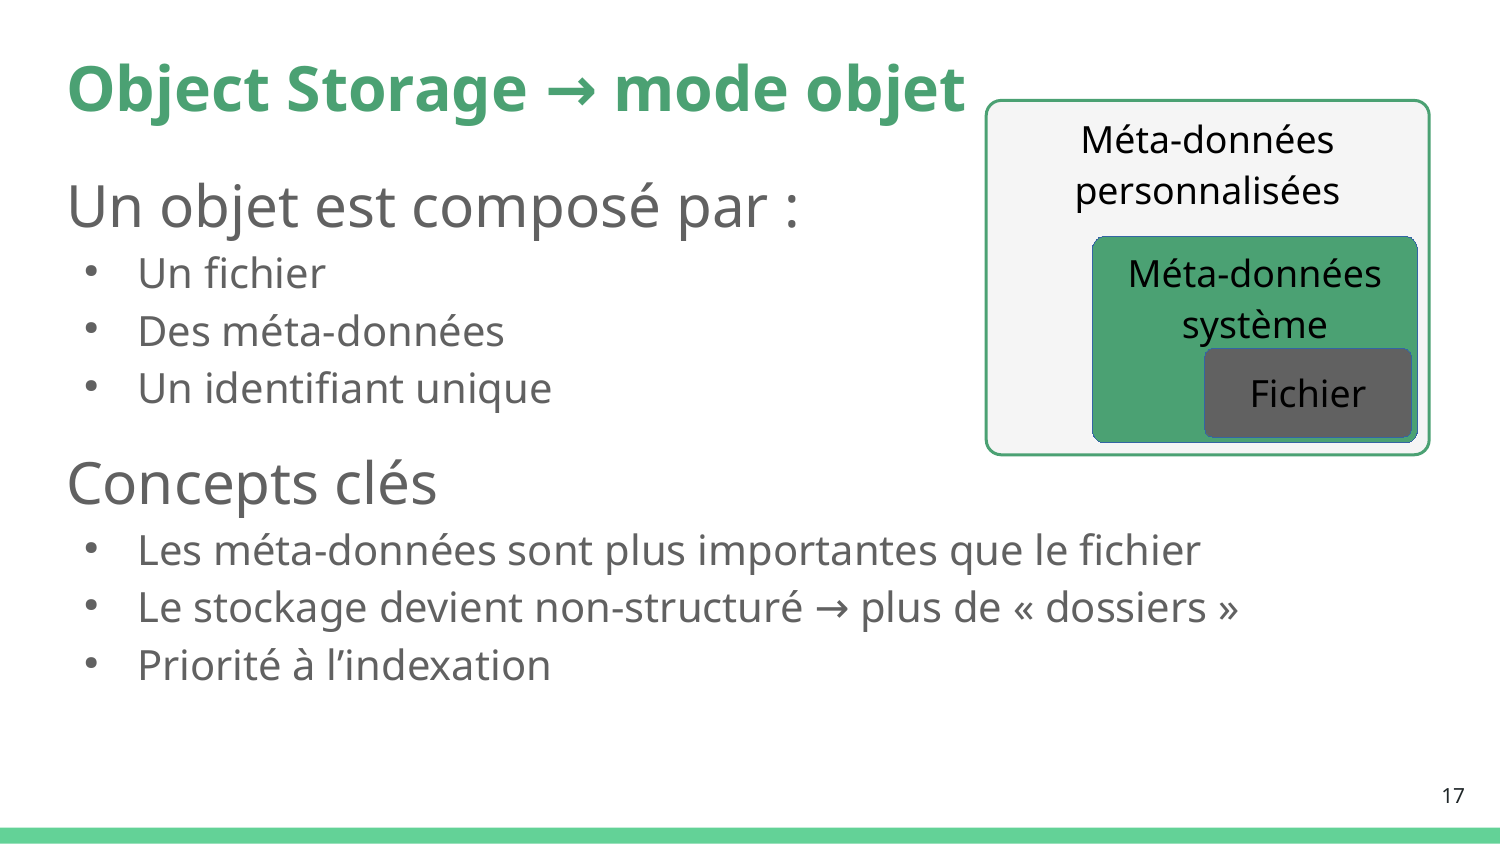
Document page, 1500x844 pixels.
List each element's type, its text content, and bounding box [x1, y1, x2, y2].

text_box Méta-données personnalisées [986, 117, 1430, 455]
slide_number <numéro> [1389, 764, 1480, 830]
list Un objet est composé par : Un fichier Des méta-données Un identifiant unique Concepts clés Les méta-données sont plus importantes que le fichier Le stockage devient non-structuré → plus de « dossiers » Priorité à l’indexation [51, 144, 1449, 805]
title Object Storage → mode objet [51, 23, 1449, 117]
text_box Méta-données système [1092, 236, 1418, 443]
text_box Fichier [1204, 348, 1412, 438]
